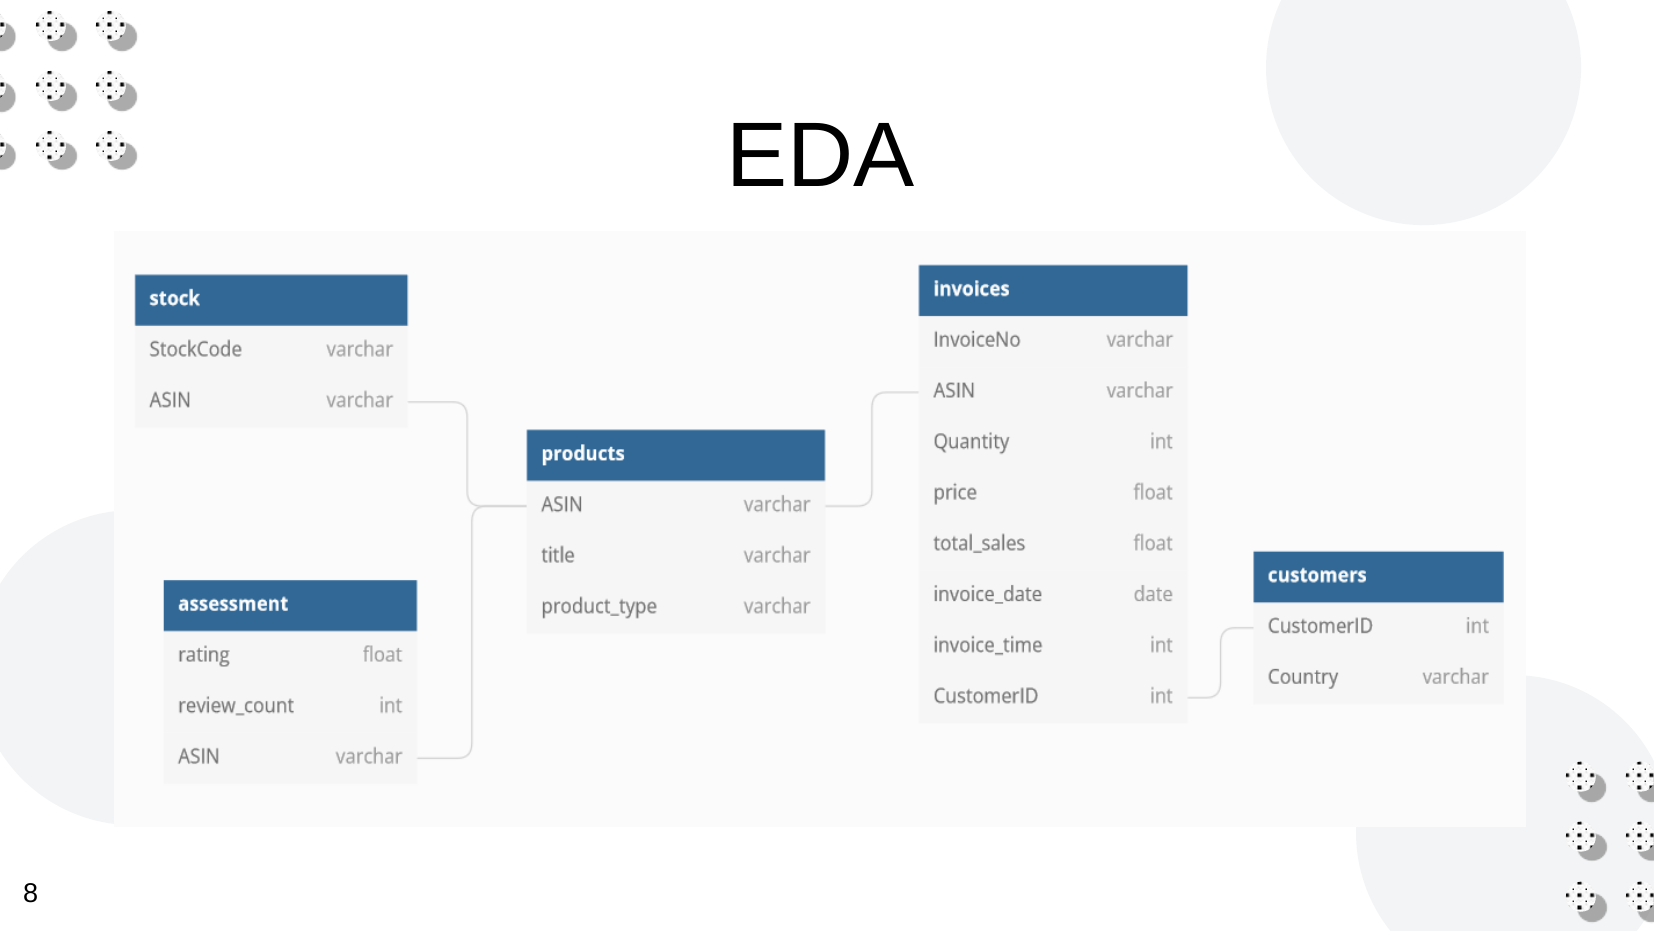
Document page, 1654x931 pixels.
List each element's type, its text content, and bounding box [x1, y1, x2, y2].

picture [35, 10, 66, 41]
picture [1565, 821, 1596, 852]
picture [0, 133, 7, 159]
picture [0, 74, 6, 99]
picture [35, 70, 66, 101]
picture [1625, 821, 1654, 852]
text_box <number> [8, 870, 1063, 916]
picture [95, 10, 126, 41]
picture [1565, 881, 1596, 912]
picture [35, 130, 67, 161]
picture [114, 231, 1526, 827]
picture [0, 13, 6, 38]
picture [99, 70, 123, 76]
picture [1625, 761, 1654, 792]
picture [1625, 881, 1654, 912]
title EDA [76, 76, 1565, 233]
picture [1565, 761, 1596, 792]
